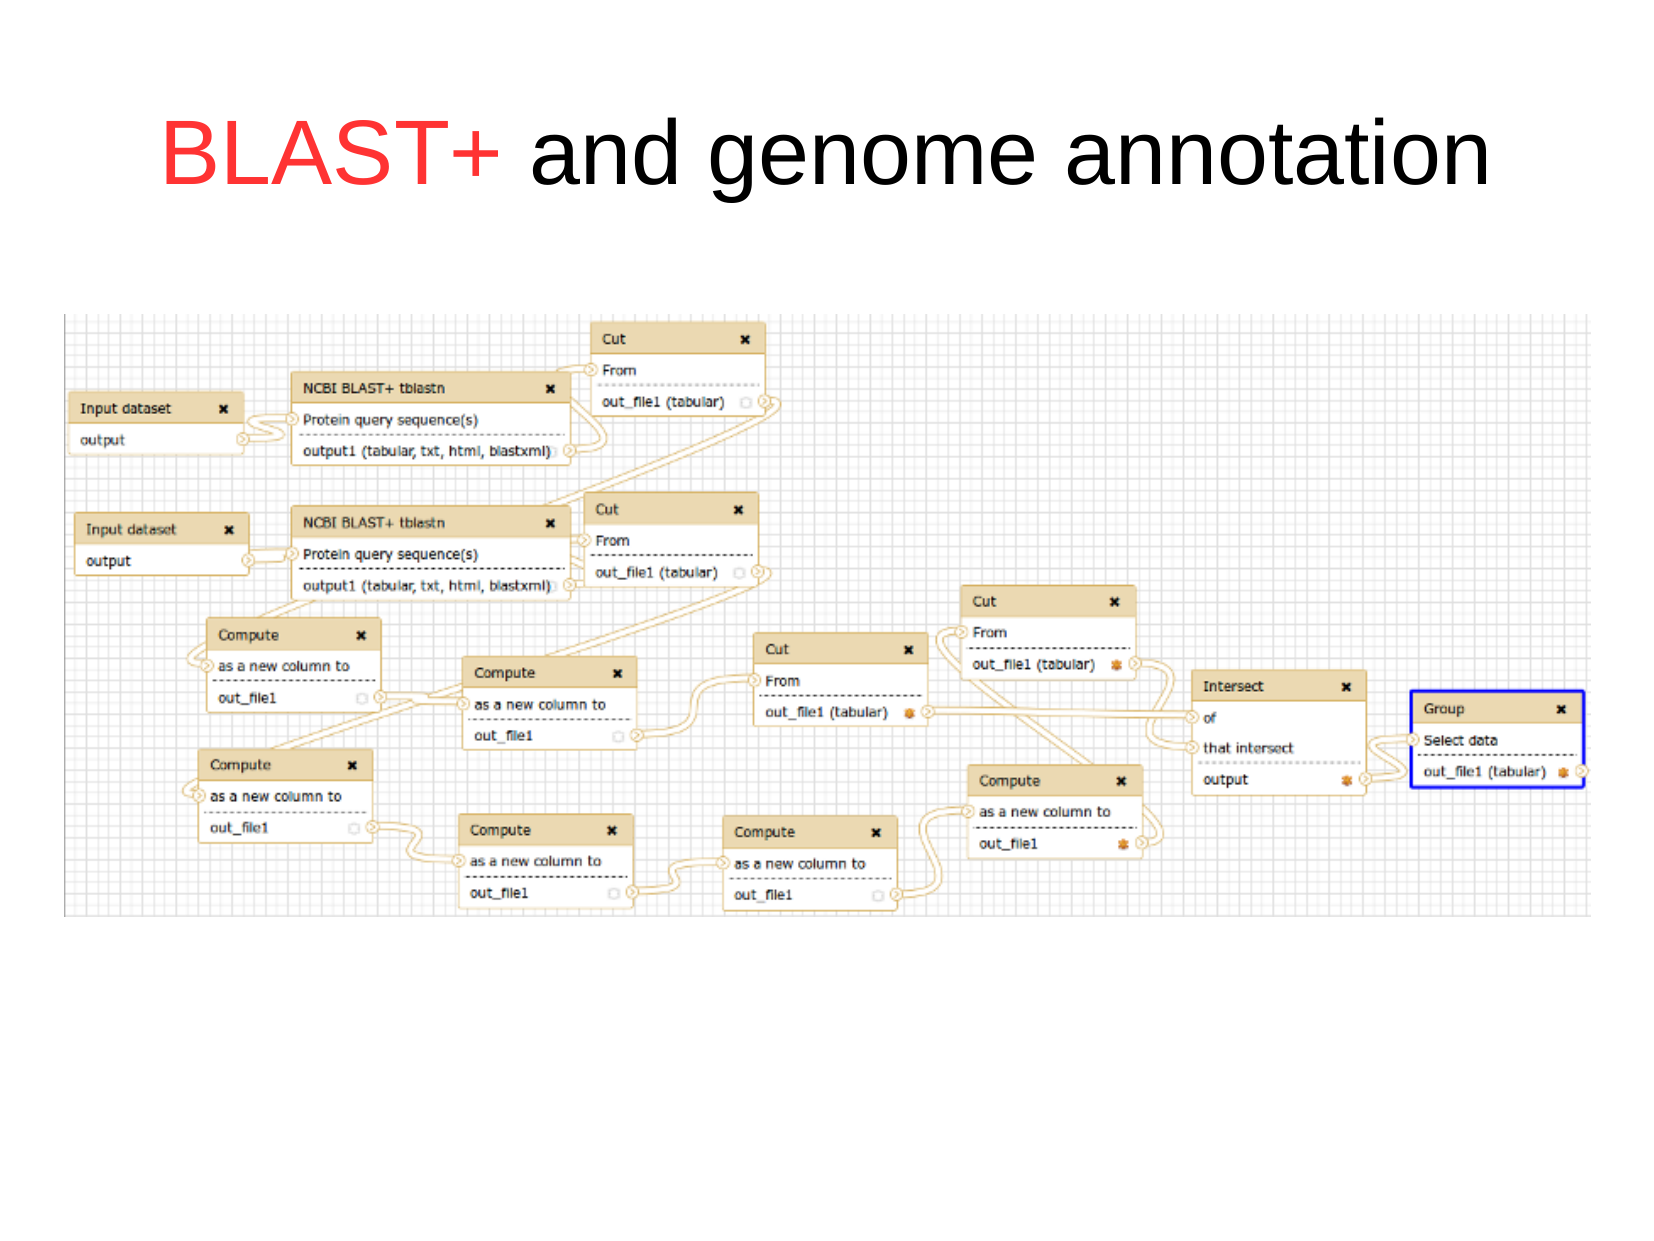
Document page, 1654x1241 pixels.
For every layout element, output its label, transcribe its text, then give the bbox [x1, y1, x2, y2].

title BLAST+ and genome annotation [82, 49, 1571, 257]
picture [64, 314, 1591, 918]
